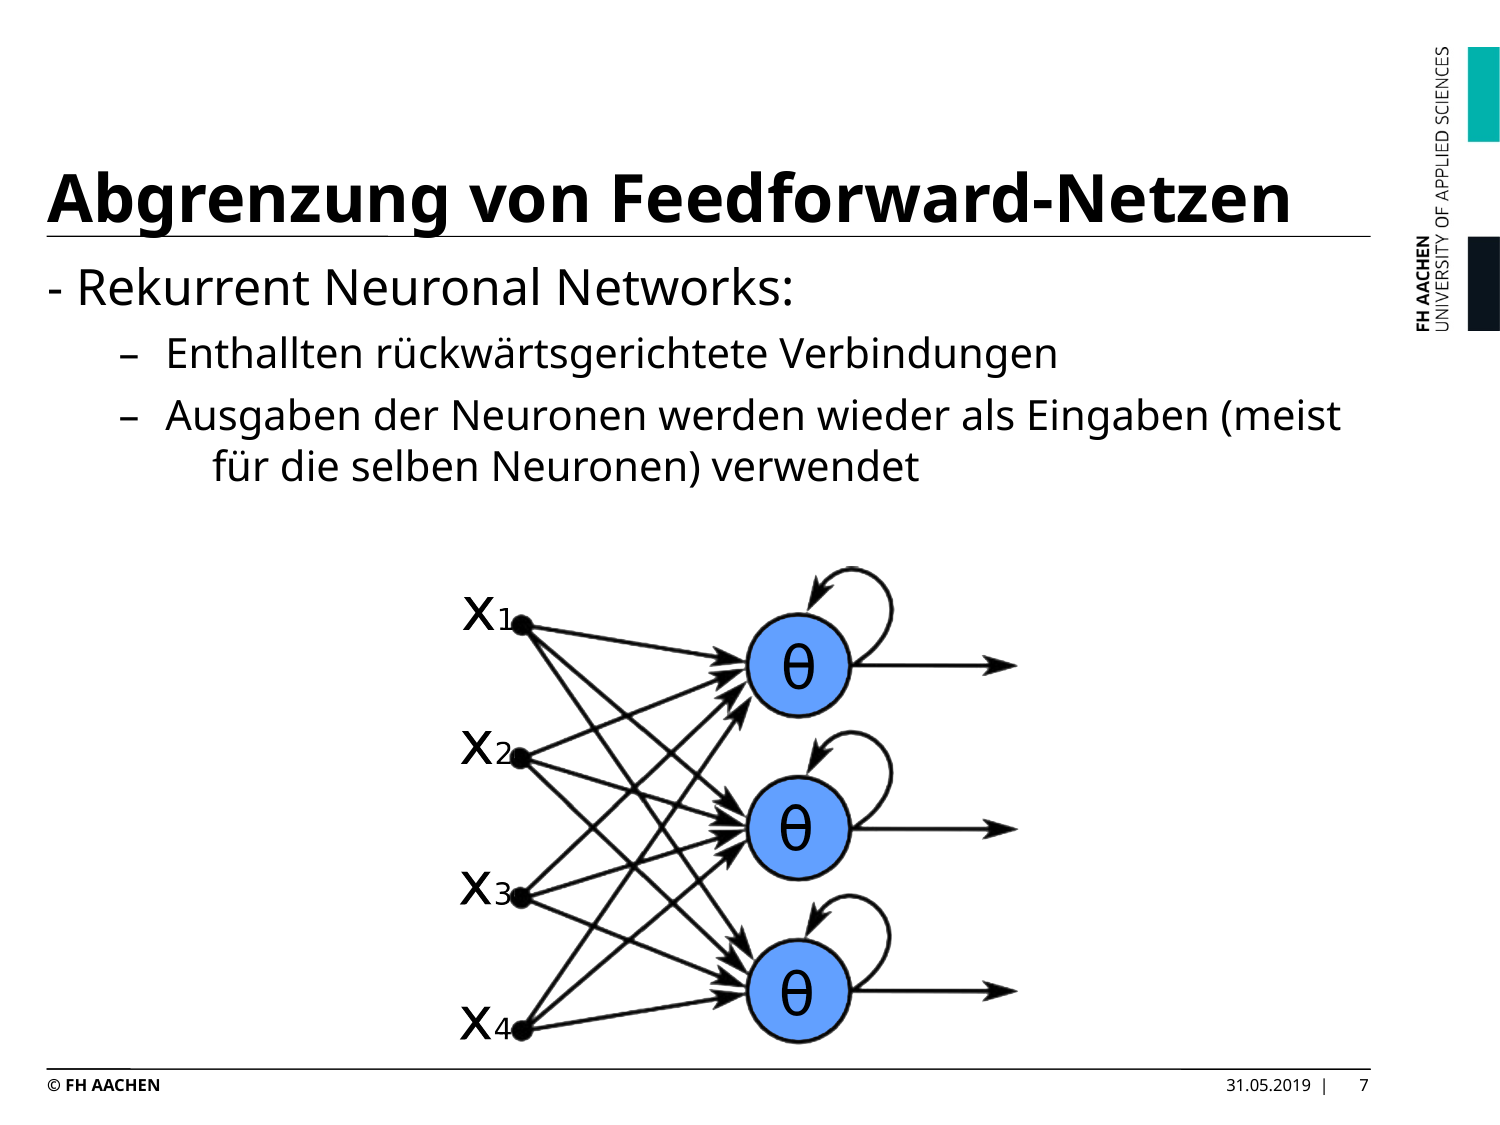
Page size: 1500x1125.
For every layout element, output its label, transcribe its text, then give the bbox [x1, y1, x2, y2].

picture [454, 566, 1019, 1045]
title Abgrenzung von Feedforward-Netzen [47, 76, 1371, 237]
list - Rekurrent Neuronal Networks: Enthallten rückwärtsgerichtete Verbindungen Ausgaben der Neuronen werden wieder als Eingaben (meist für die selben Neuronen) verwendet [47, 255, 1371, 1047]
picture [1404, 47, 1500, 331]
